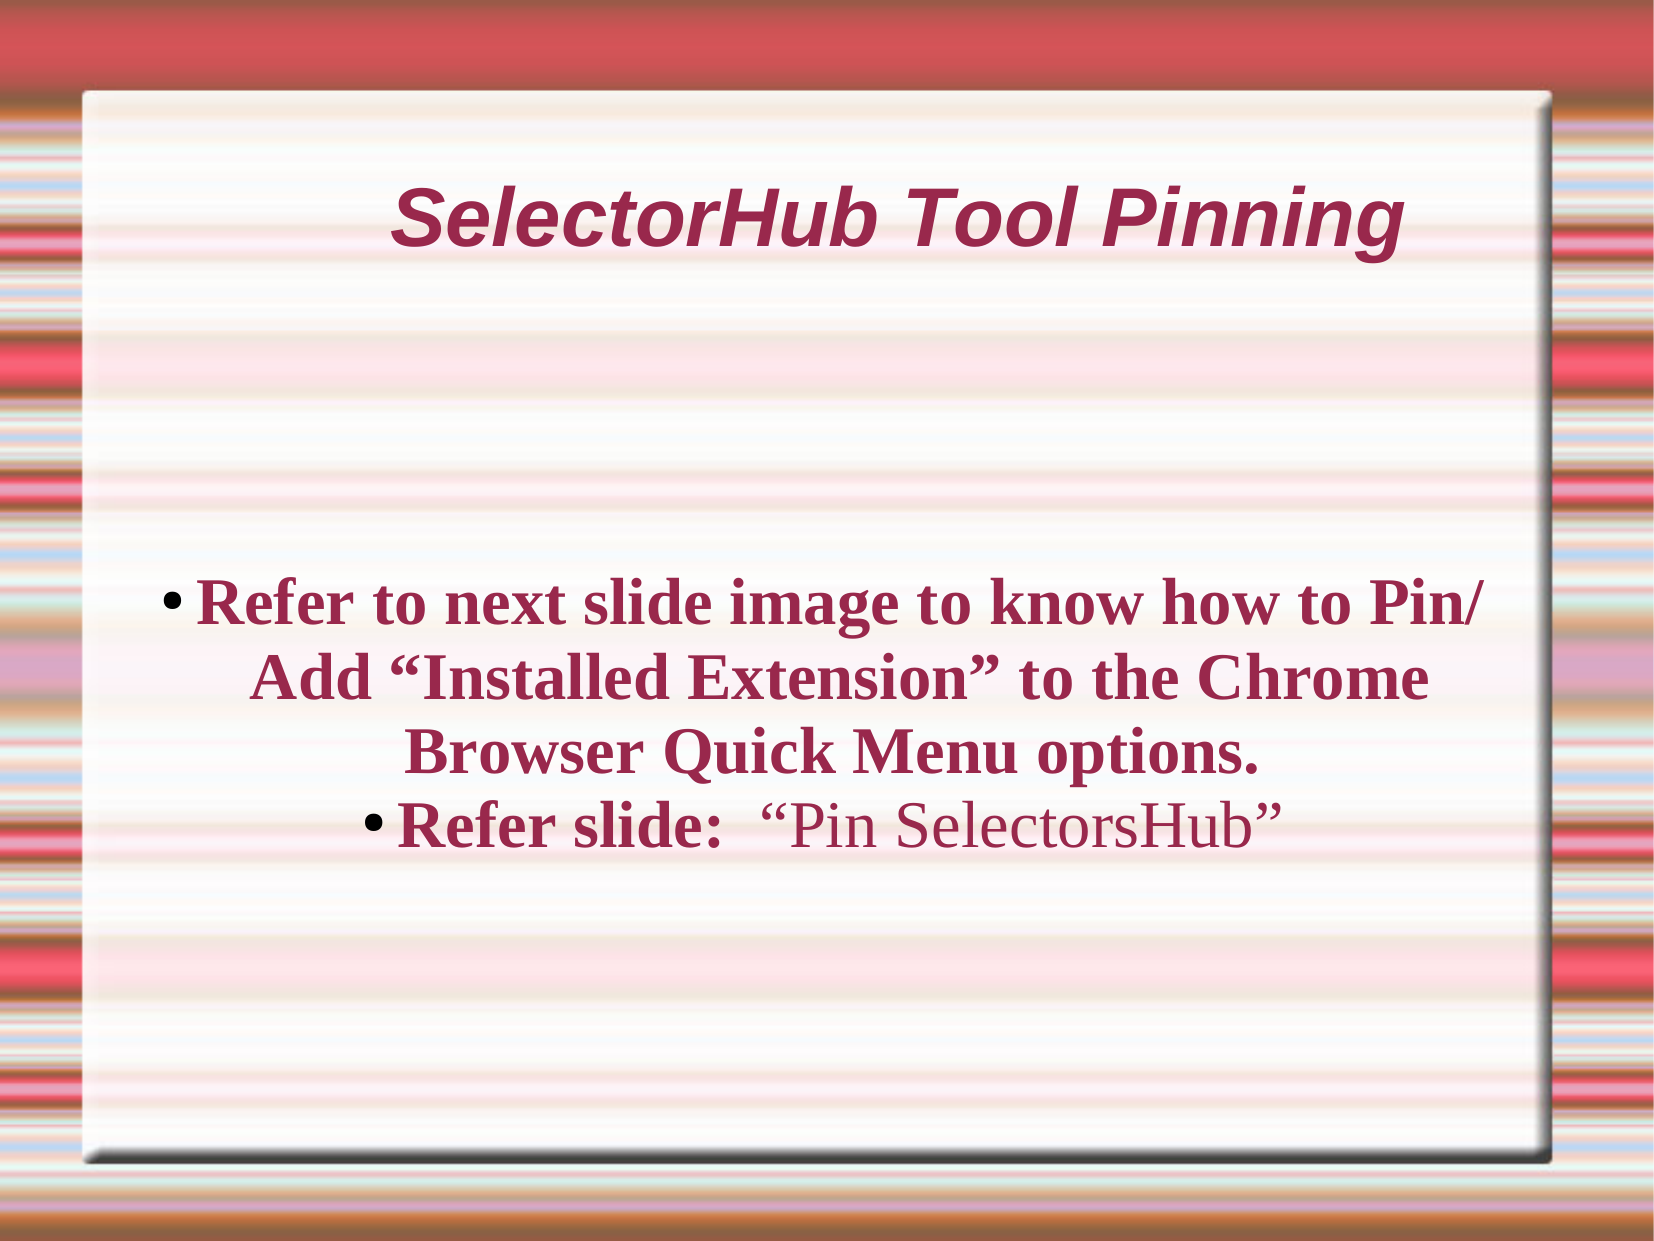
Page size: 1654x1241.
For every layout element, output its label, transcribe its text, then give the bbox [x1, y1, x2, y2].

subtitle Refer to next slide image to know how to Pin/Add “Installed Extension” to the Chrome Browser Quick Menu options. Refer slide: “Pin SelectorsHub” [134, 295, 1512, 1132]
title SelectorHub Tool Pinning [121, 114, 1534, 322]
picture [0, 0, 1654, 1241]
